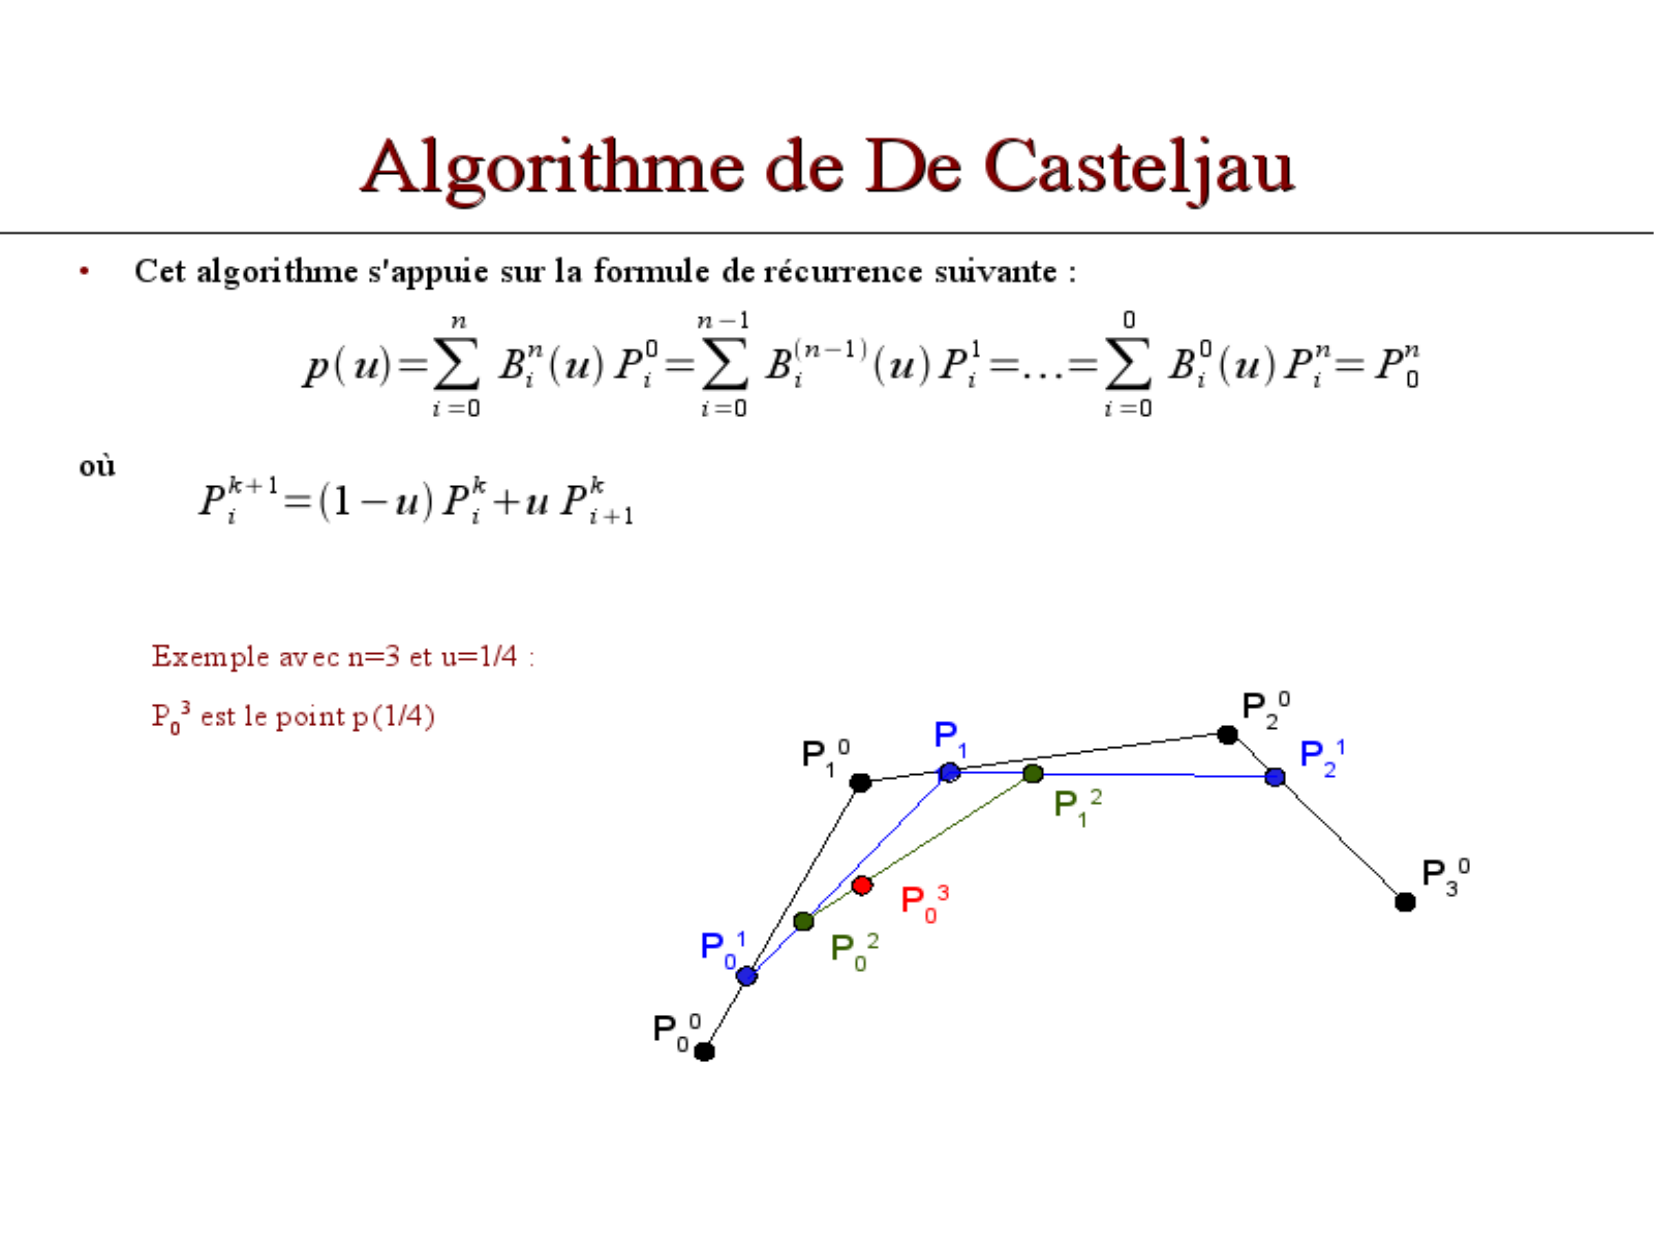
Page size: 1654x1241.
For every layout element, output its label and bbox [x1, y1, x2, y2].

picture [0, 102, 1654, 1115]
